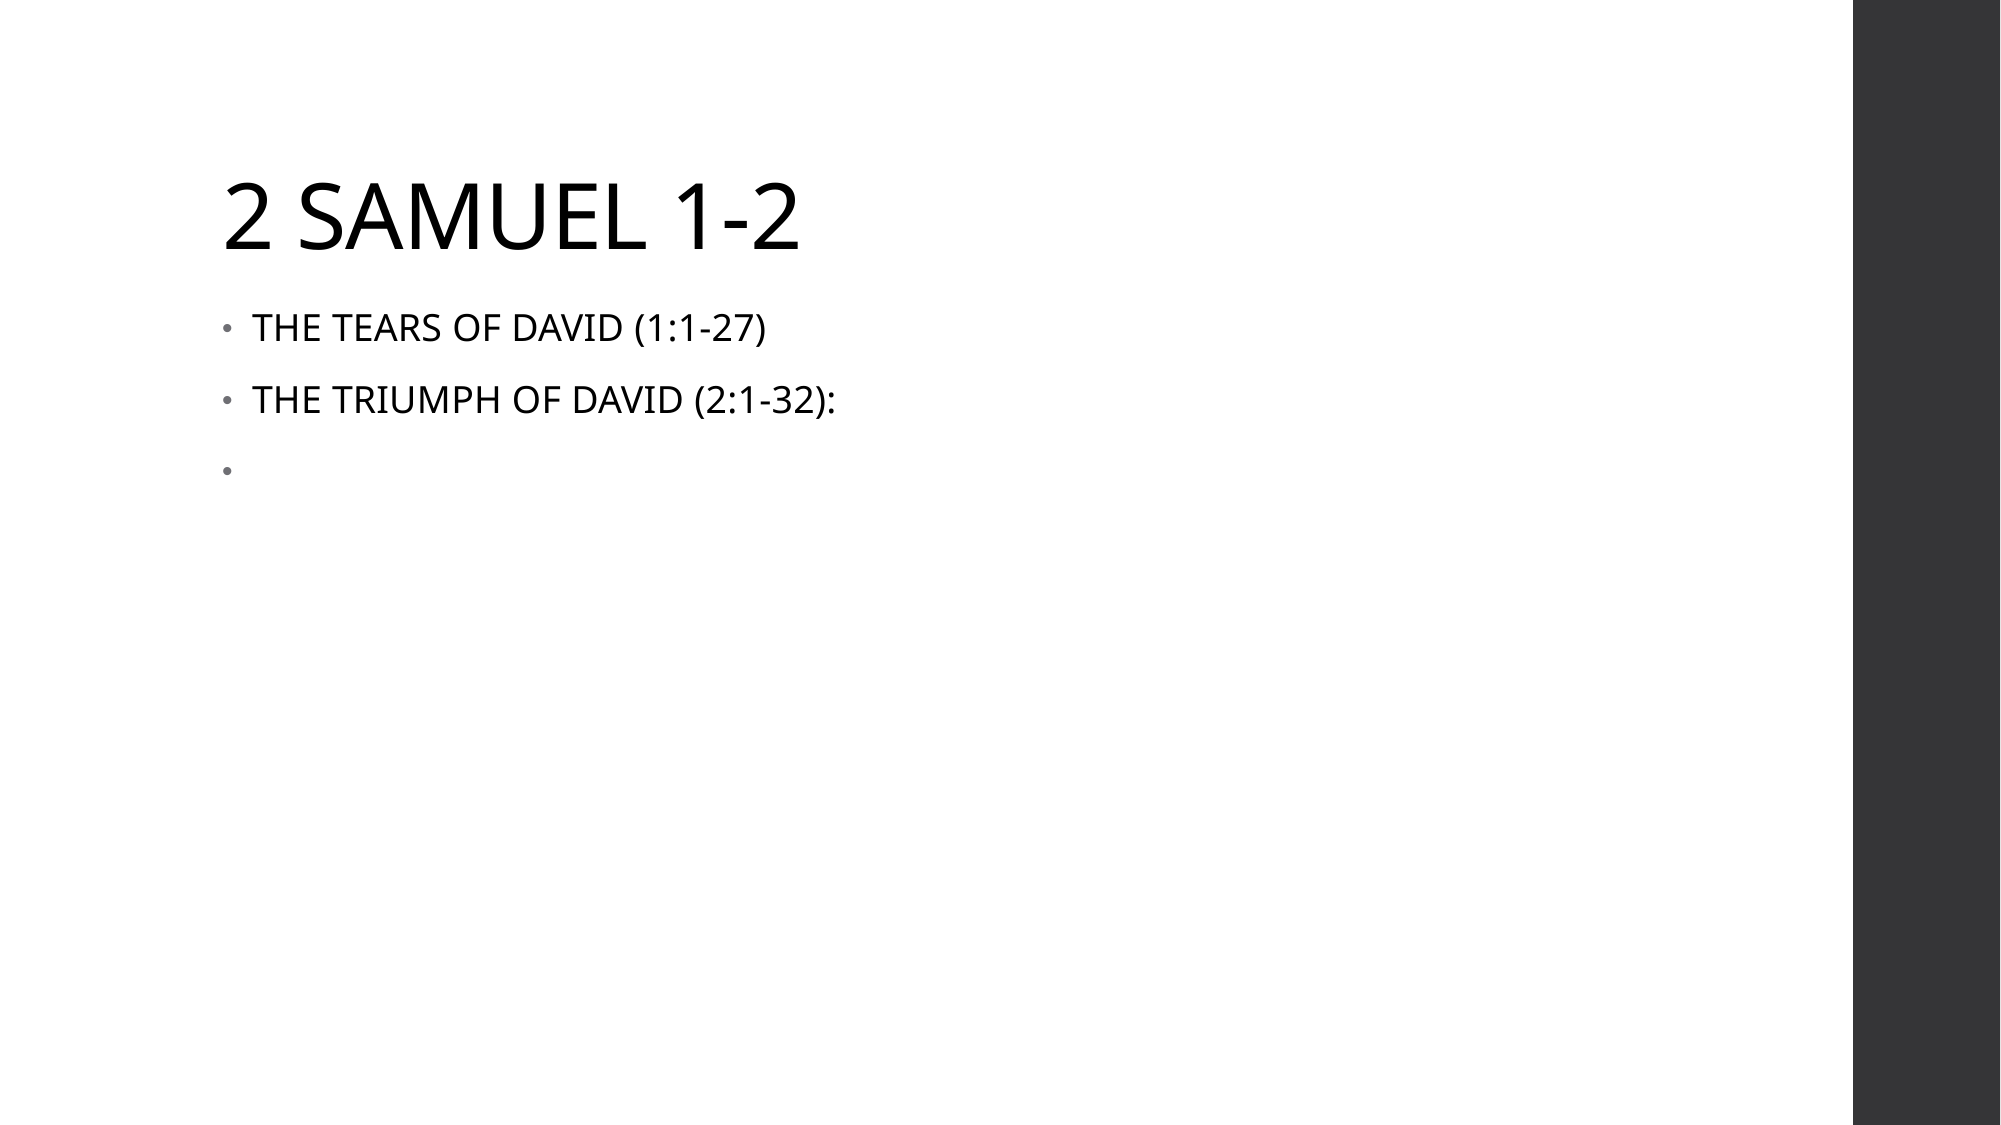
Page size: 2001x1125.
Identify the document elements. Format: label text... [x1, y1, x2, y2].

title 2 SAMUEL 1-2 [206, 60, 1797, 278]
list THE TEARS OF DAVID (1:1-27) THE TRIUMPH OF DAVID (2:1-32): [206, 299, 1617, 1014]
